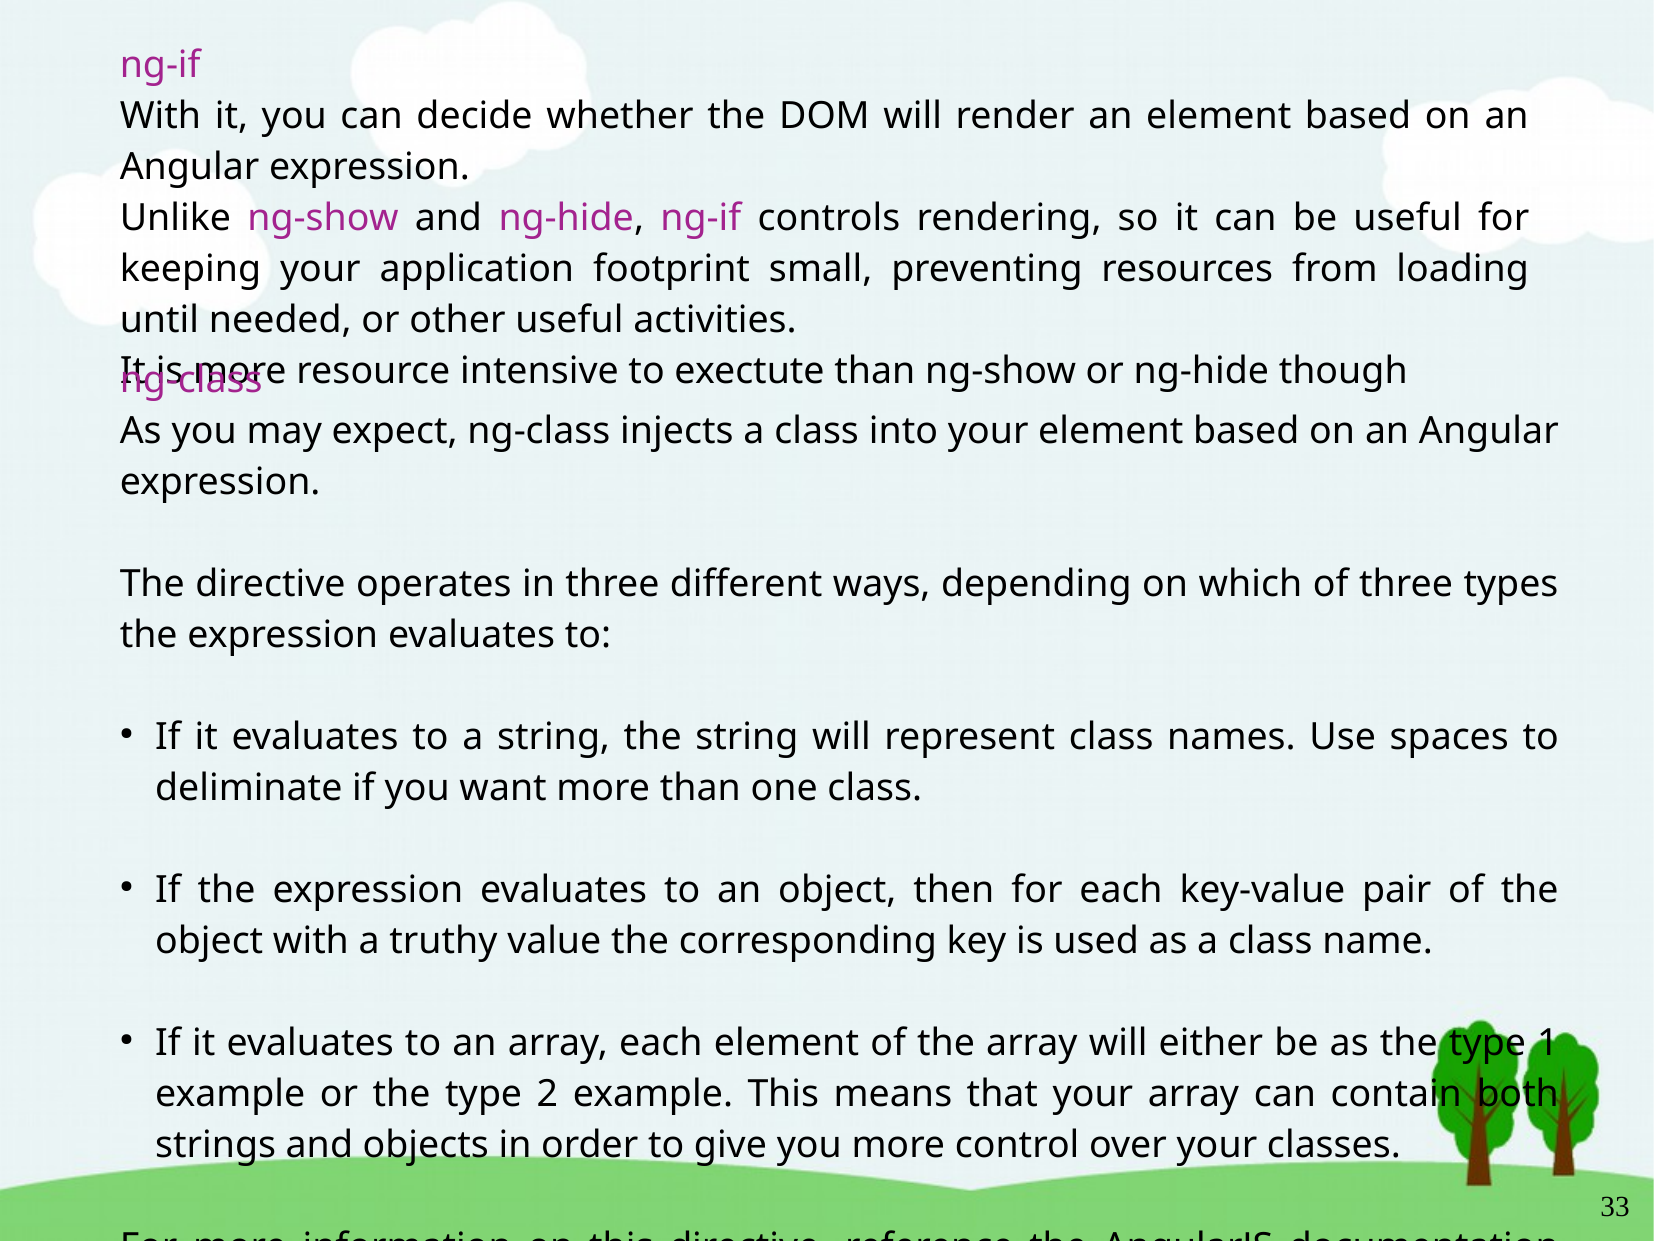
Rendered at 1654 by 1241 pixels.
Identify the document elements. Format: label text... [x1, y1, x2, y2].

text_box ng-if With it, you can decide whether the DOM will render an element based on an Angular expression. Unlike ng-show and ng-hide, ng-if controls rendering, so it can be useful for keeping your application footprint small, preventing resources from loading until needed, or other useful activities. It is more resource intensive to exectute than ng-show or ng-hide though [105, 30, 1546, 334]
picture [0, 0, 1654, 1241]
text_box ng-class As you may expect, ng-class injects a class into your element based on an Angular expression. The directive operates in three different ways, depending on which of three types the expression evaluates to: If it evaluates to a string, the string will represent class names. Use spaces to deliminate if you want more than one class. If the expression evaluates to an object, then for each key-value pair of the object with a truthy value the corresponding key is used as a class name. If it evaluates to an array, each element of the array will either be as the type 1 example or the type 2 example. This means that your array can contain both strings and objects in order to give you more control over your classes. For more information on this directive, reference the AngularJS documentation on ngClass: link [105, 345, 1576, 1145]
